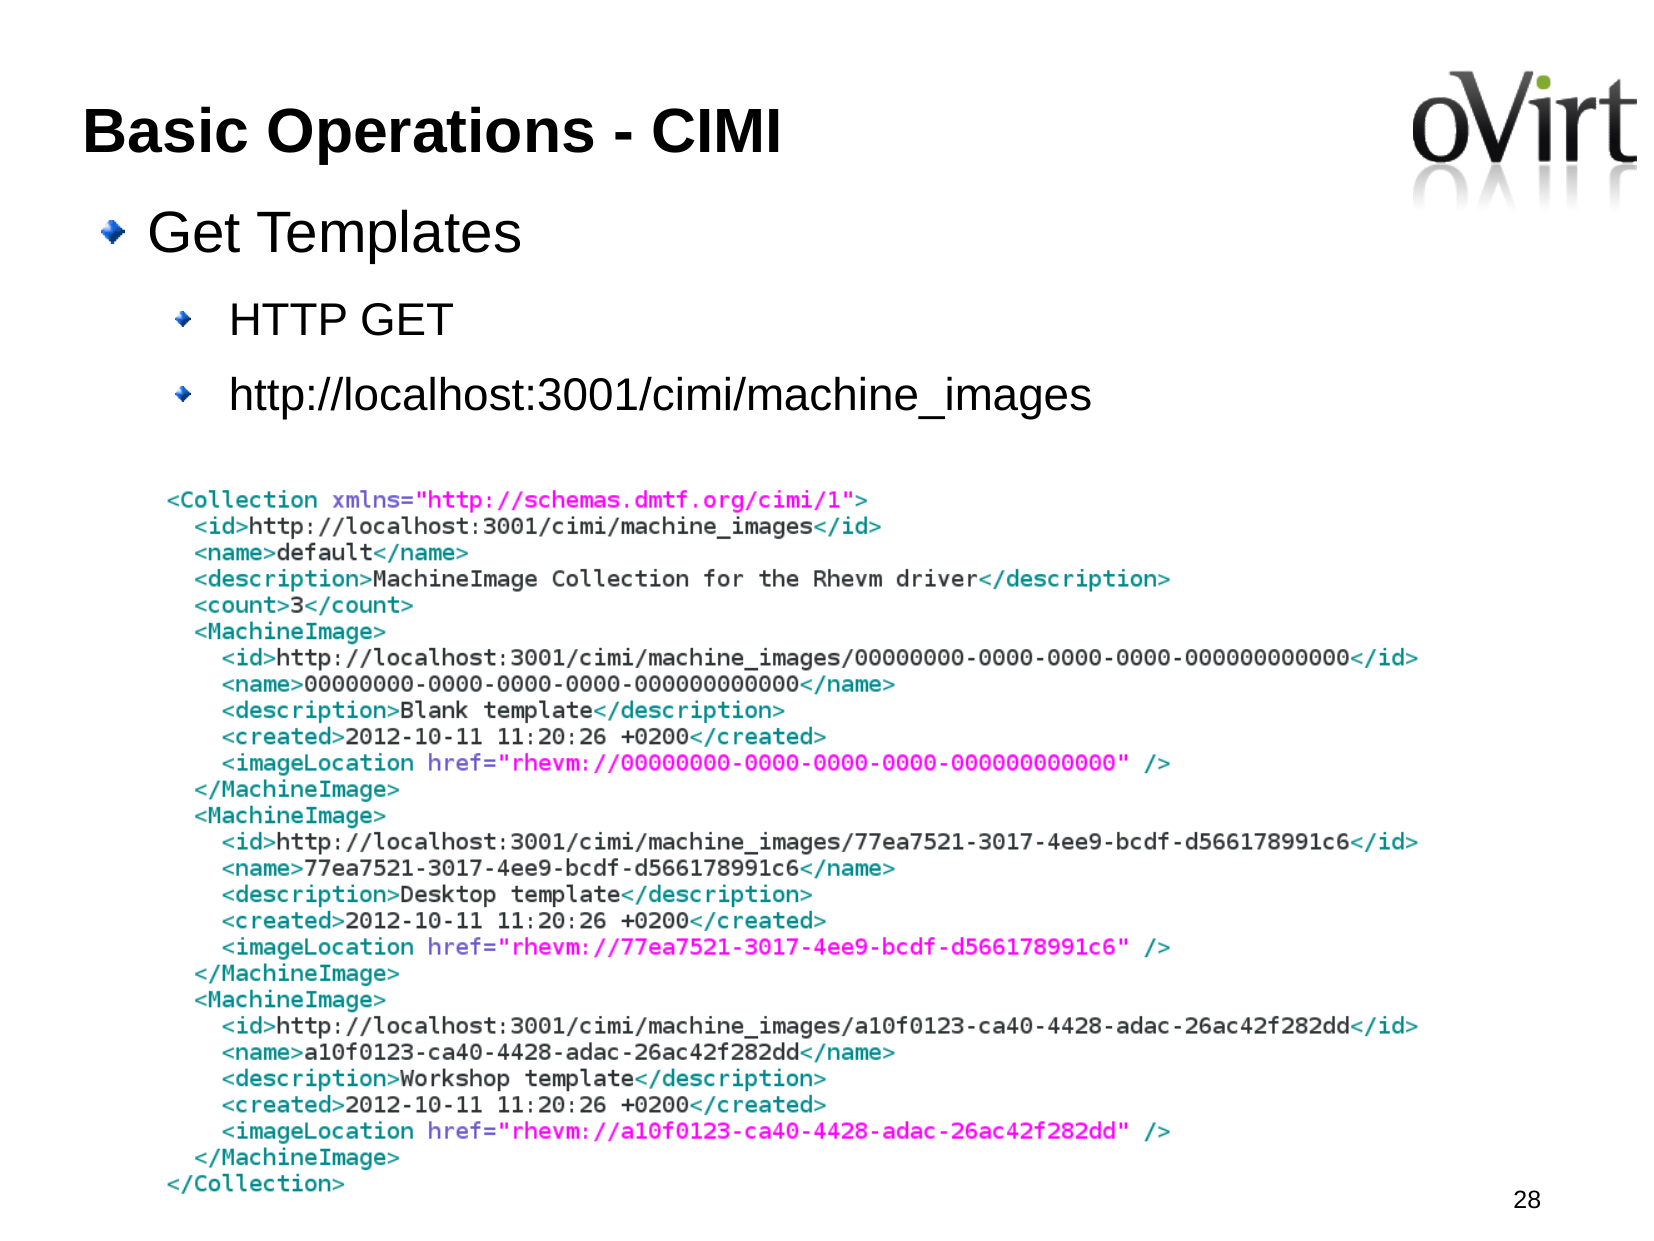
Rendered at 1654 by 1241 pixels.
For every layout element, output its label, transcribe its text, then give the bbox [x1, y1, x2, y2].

picture [164, 489, 1435, 1204]
title Basic Operations - CIMI [82, 37, 1303, 226]
list Get Templates HTTP GET http://localhost:3001/cimi/machine_images [86, 199, 1576, 993]
picture [1413, 63, 1637, 212]
